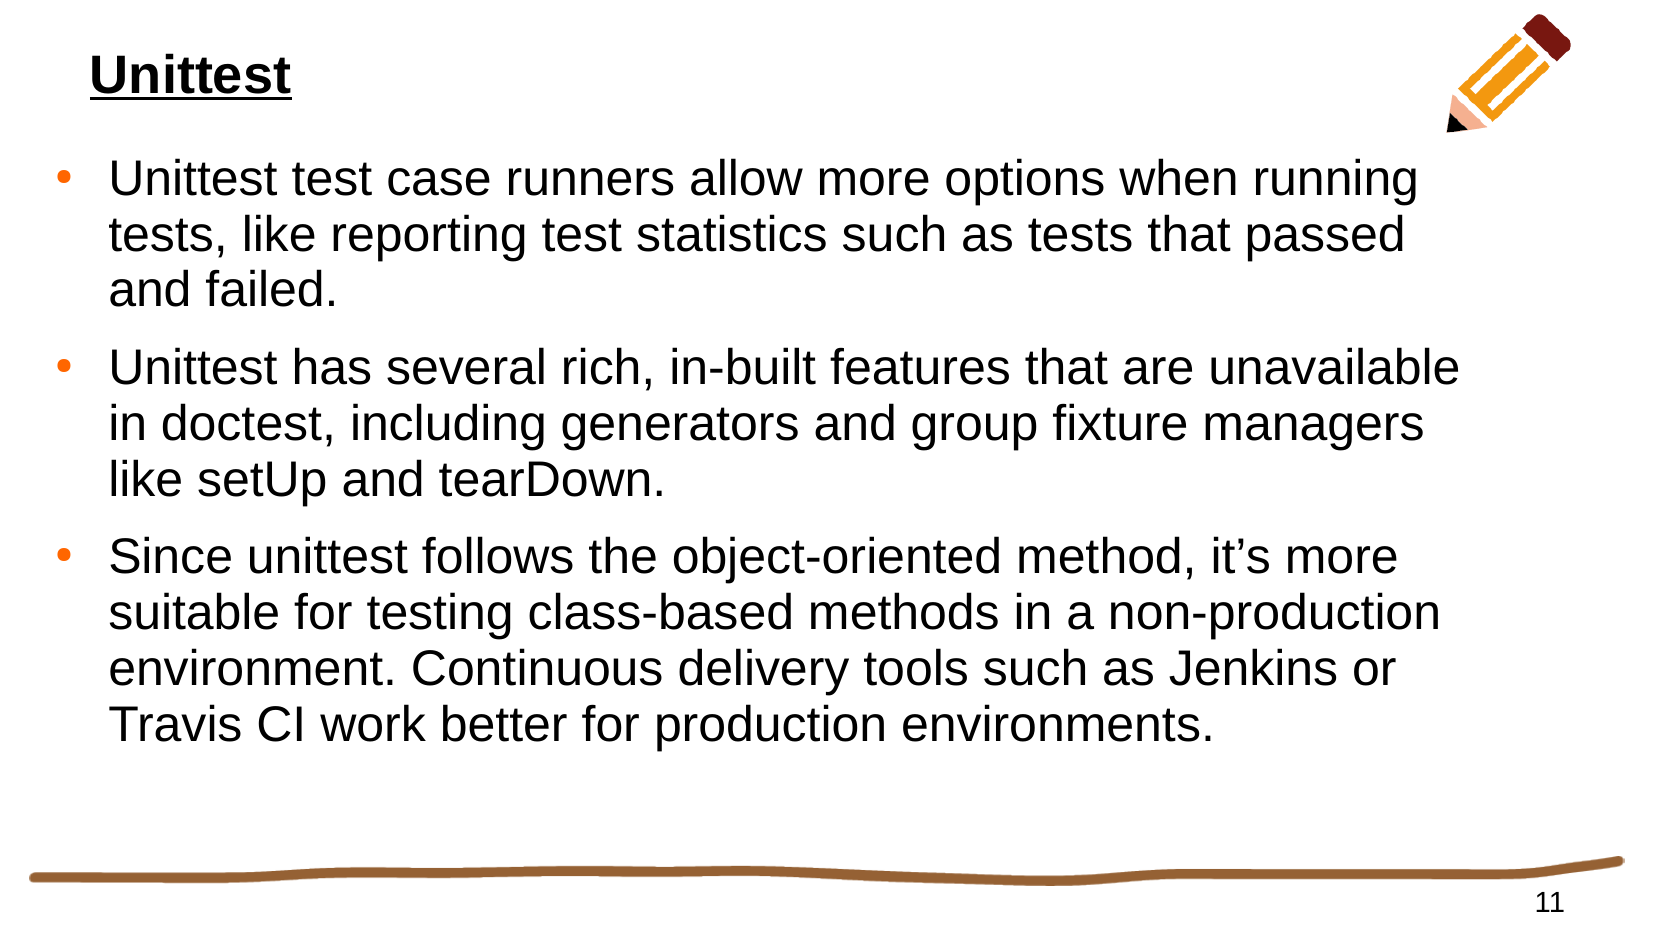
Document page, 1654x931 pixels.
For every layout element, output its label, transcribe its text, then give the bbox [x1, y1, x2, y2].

list Unittest test case runners allow more options when running tests, like reporting test statistics such as tests that passed and failed. Unittest has several rich, in-built features that are unavailable in doctest, including generators and group fixture managers like setUp and tearDown. Since unittest follows the object-oriented method, it’s more suitable for testing class-based methods in a non-production environment. Continuous delivery tools such as Jenkins or Travis CI work better for production environments. [37, 150, 1487, 863]
picture [1446, 14, 1571, 133]
picture [29, 856, 1625, 886]
text_box Unittest [75, 37, 413, 132]
